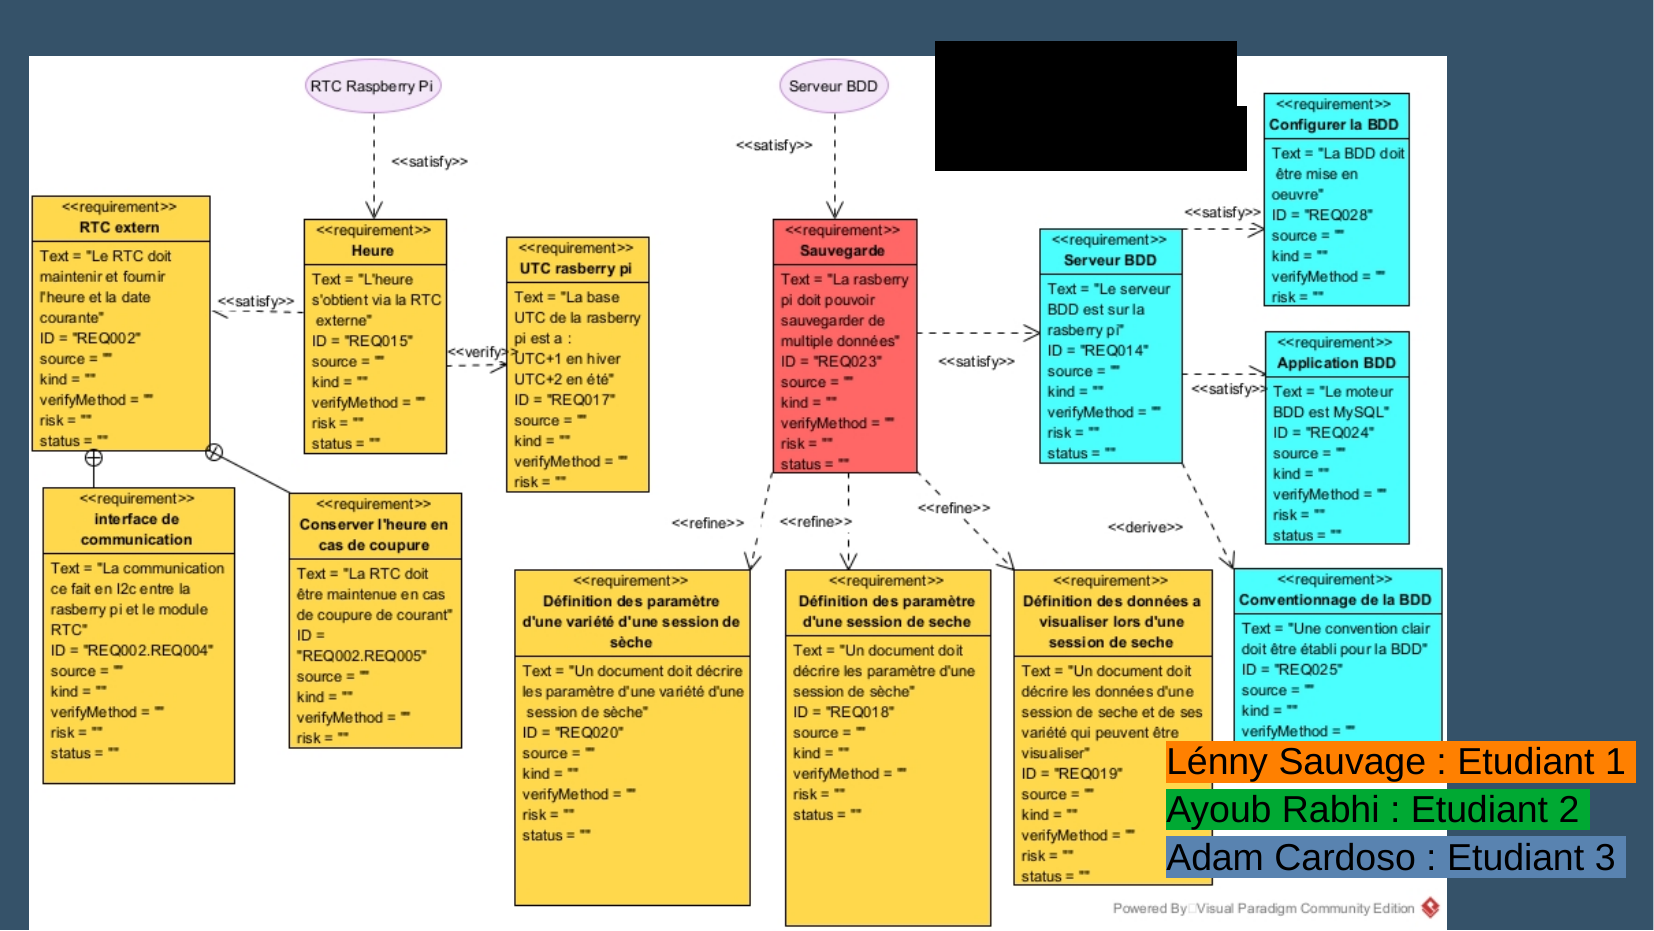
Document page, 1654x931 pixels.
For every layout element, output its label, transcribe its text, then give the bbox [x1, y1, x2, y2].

text_box Diagramme d’exigeance [920, 33, 1482, 244]
text_box Lénny Sauvage : Etudiant 1 Ayoub Rabhi : Etudiant 2 Adam Cardoso : Etudiant 3 [1151, 733, 1654, 886]
picture [29, 56, 1447, 931]
